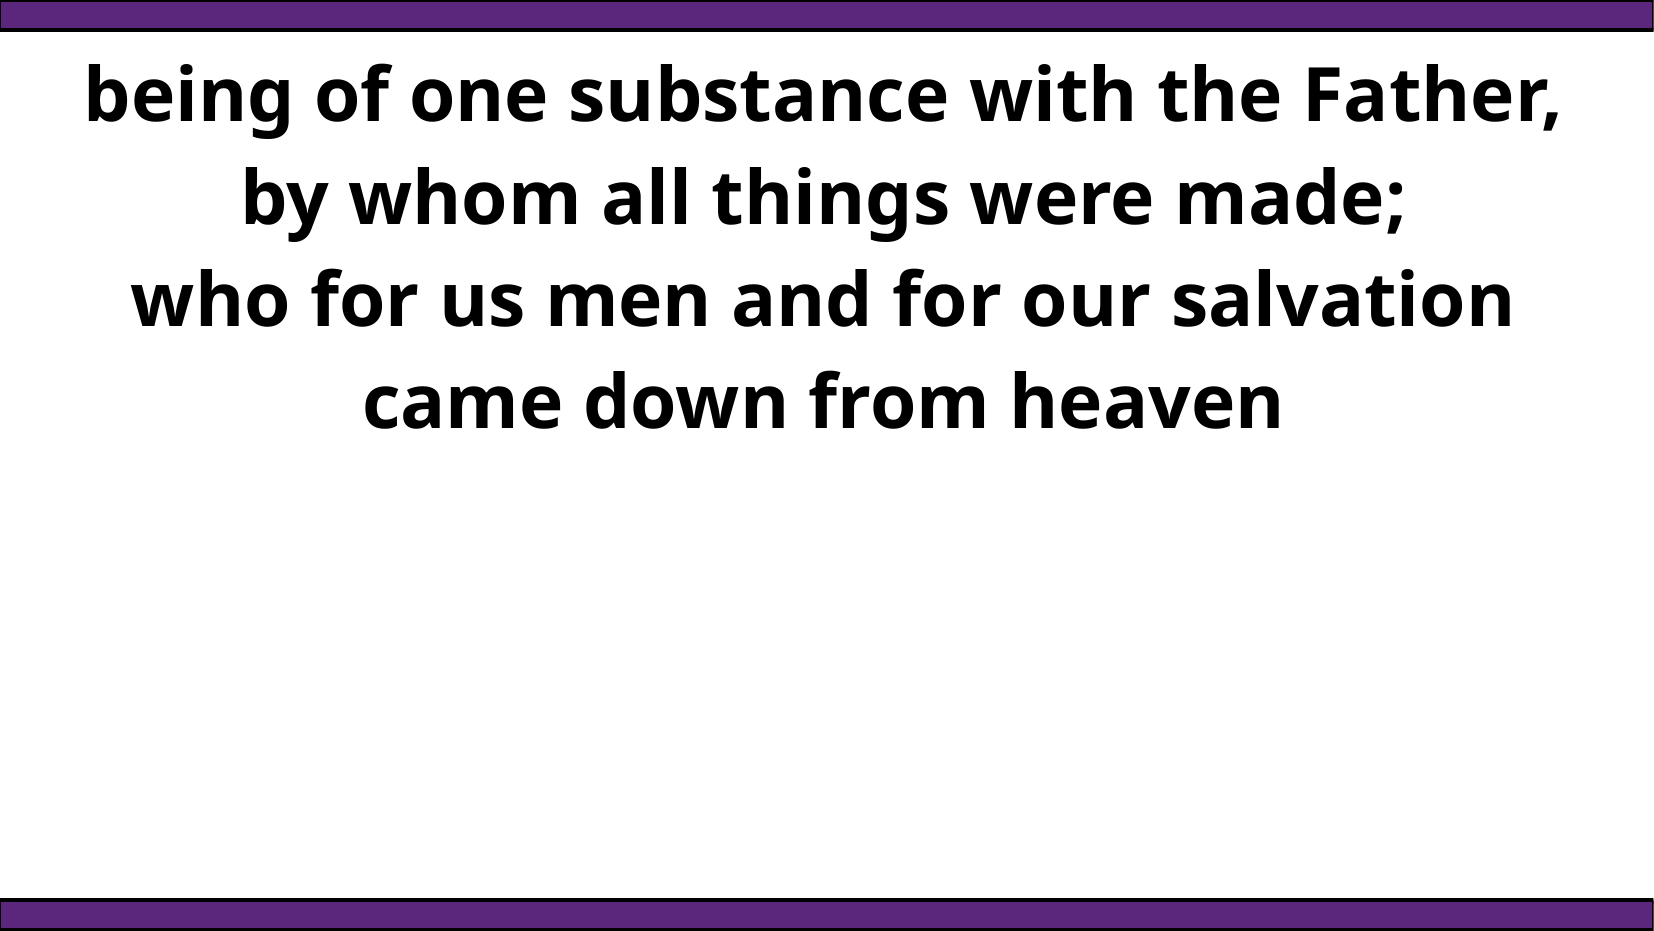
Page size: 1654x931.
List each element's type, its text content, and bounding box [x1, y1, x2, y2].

text_box [0, 900, 1654, 931]
picture [0, 31, 1654, 900]
text_box being of one substance with the Father, by whom all things were made; who for us men and for our salvation came down from heaven [58, 34, 1589, 449]
text_box [0, 0, 1654, 31]
